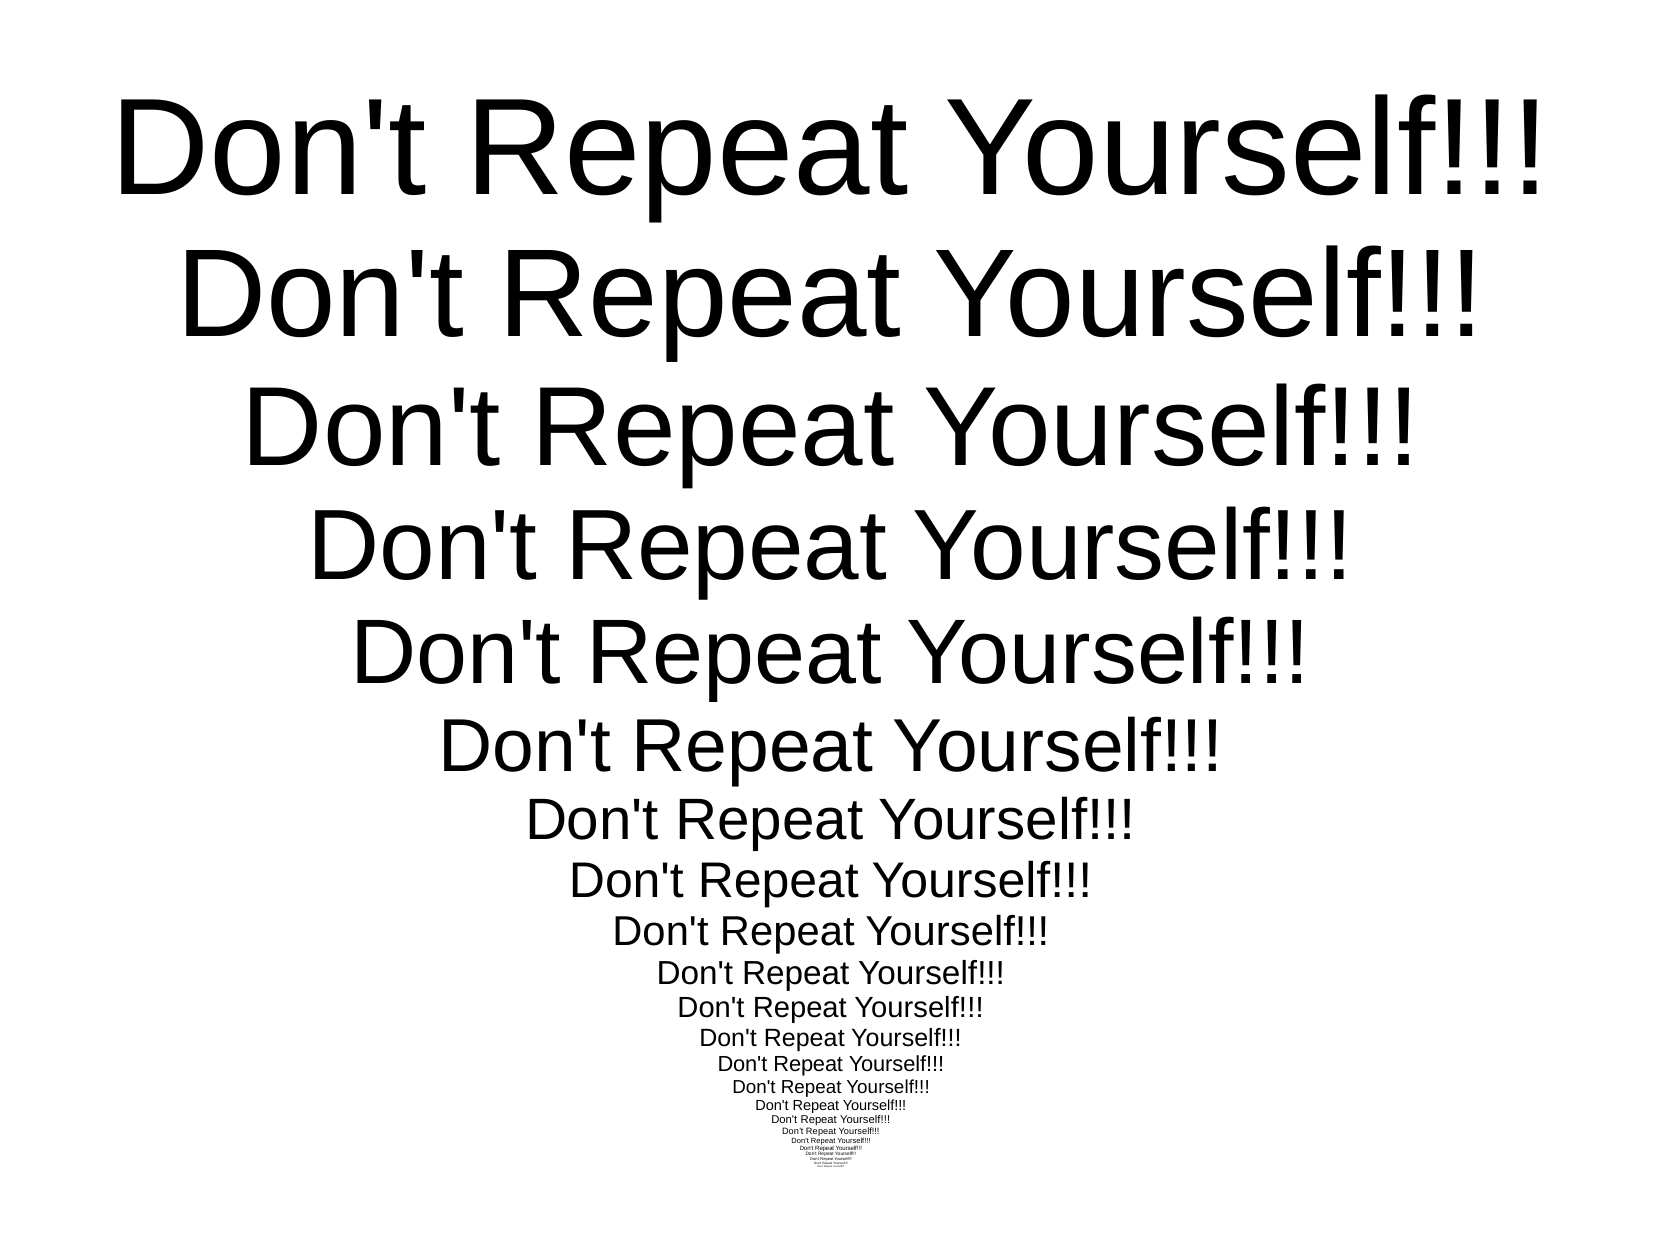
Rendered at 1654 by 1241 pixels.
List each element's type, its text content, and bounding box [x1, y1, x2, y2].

subtitle Don't Repeat Yourself!!! Don't Repeat Yourself!!! Don't Repeat Yourself!!! Don't Repeat Yourself!!! Don't Repeat Yourself!!! Don't Repeat Yourself!!! Don't Repeat Yourself!!! Don't Repeat Yourself!!! Don't Repeat Yourself!!! Don't Repeat Yourself!!! Don't Repeat Yourself!!! Don't Repeat Yourself!!! Don't Repeat Yourself!!! Don't Repeat Yourself!!! Don't Repeat Yourself!!! Don't Repeat Yourself!!! Don't Repeat Yourself!!! Don't Repeat Yourself!!! Don't Repeat Yourself!!! Don't Repeat Yourself!!! Don't Repeat Yourself!!! Don't Repeat Yourself!!! Don't Repeat Yourself!!! [86, 7, 1576, 1231]
